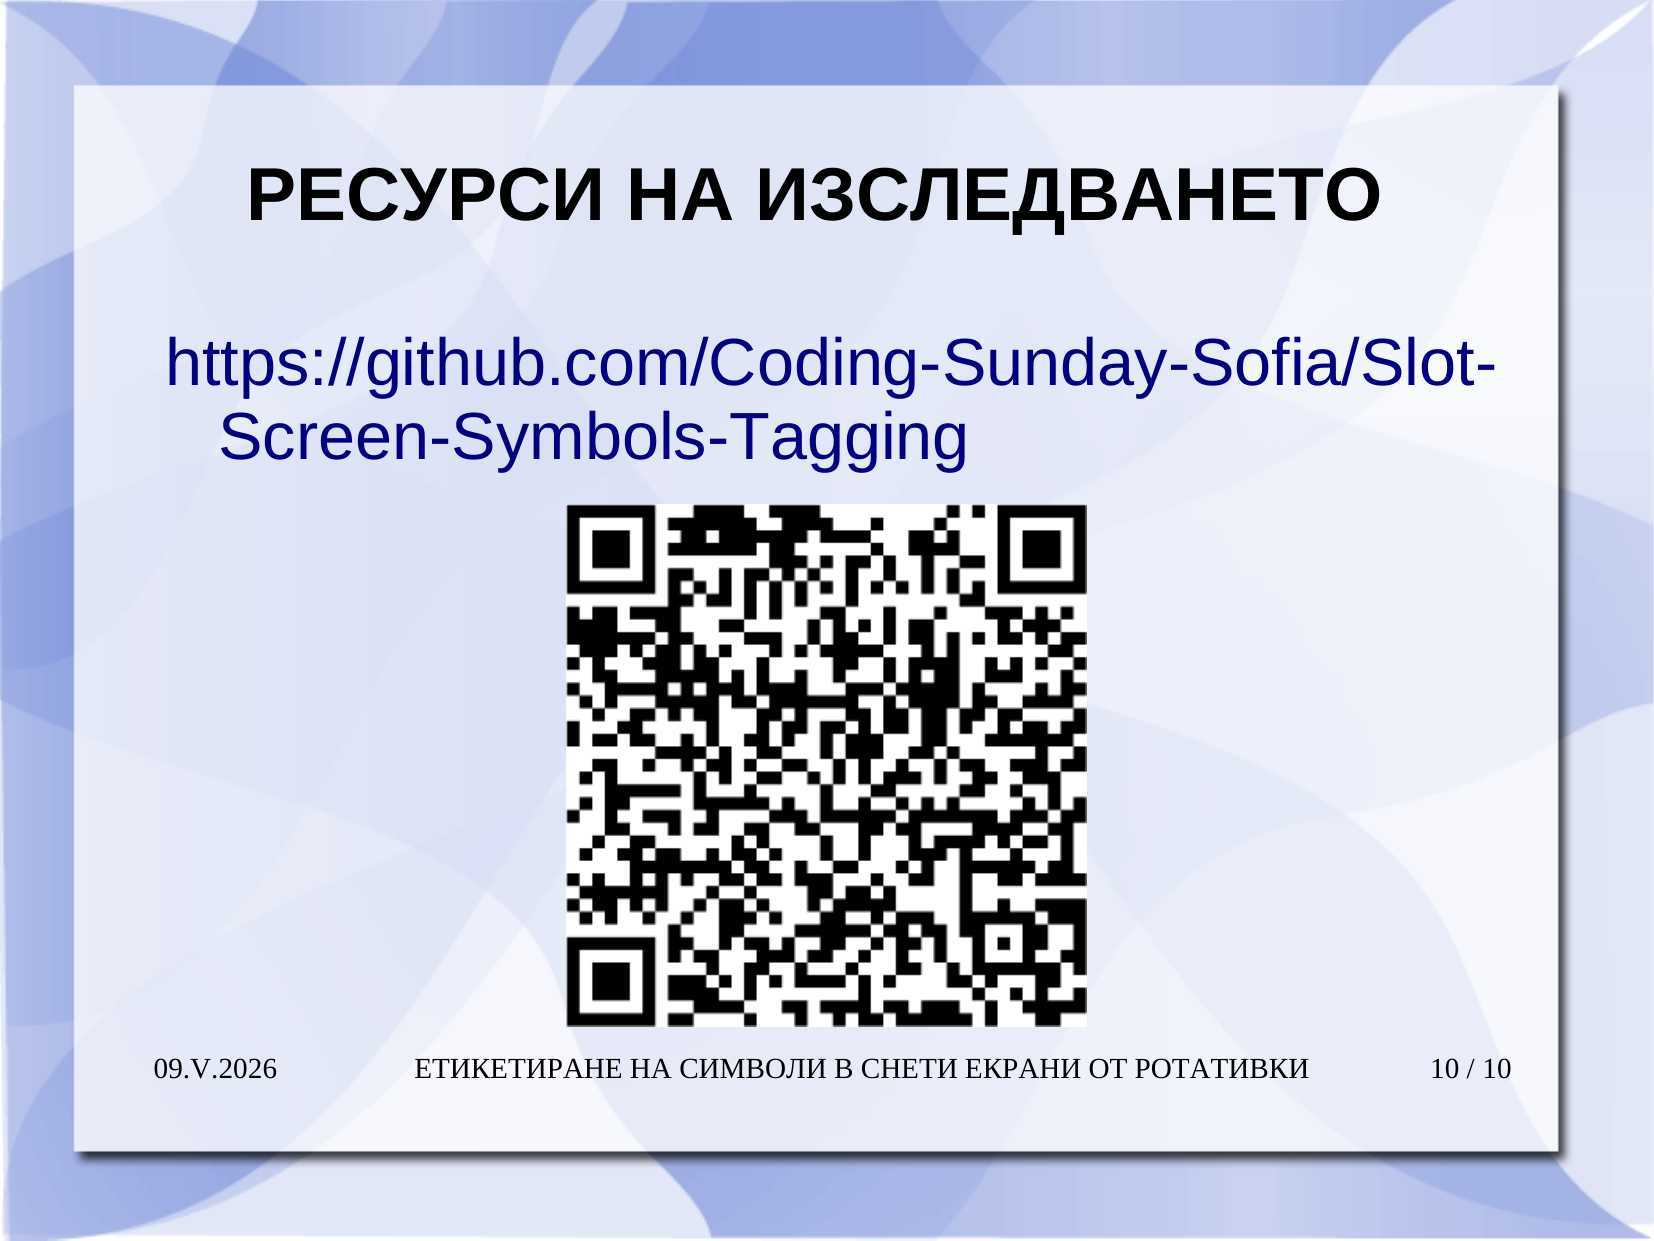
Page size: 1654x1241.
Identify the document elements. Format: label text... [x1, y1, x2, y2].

list https://github.com/Coding-Sunday-Sofia/Slot-Screen-Symbols-Tagging [147, 324, 1506, 1034]
picture [0, 0, 1654, 1241]
title Ресурси на изследването [88, 90, 1542, 298]
